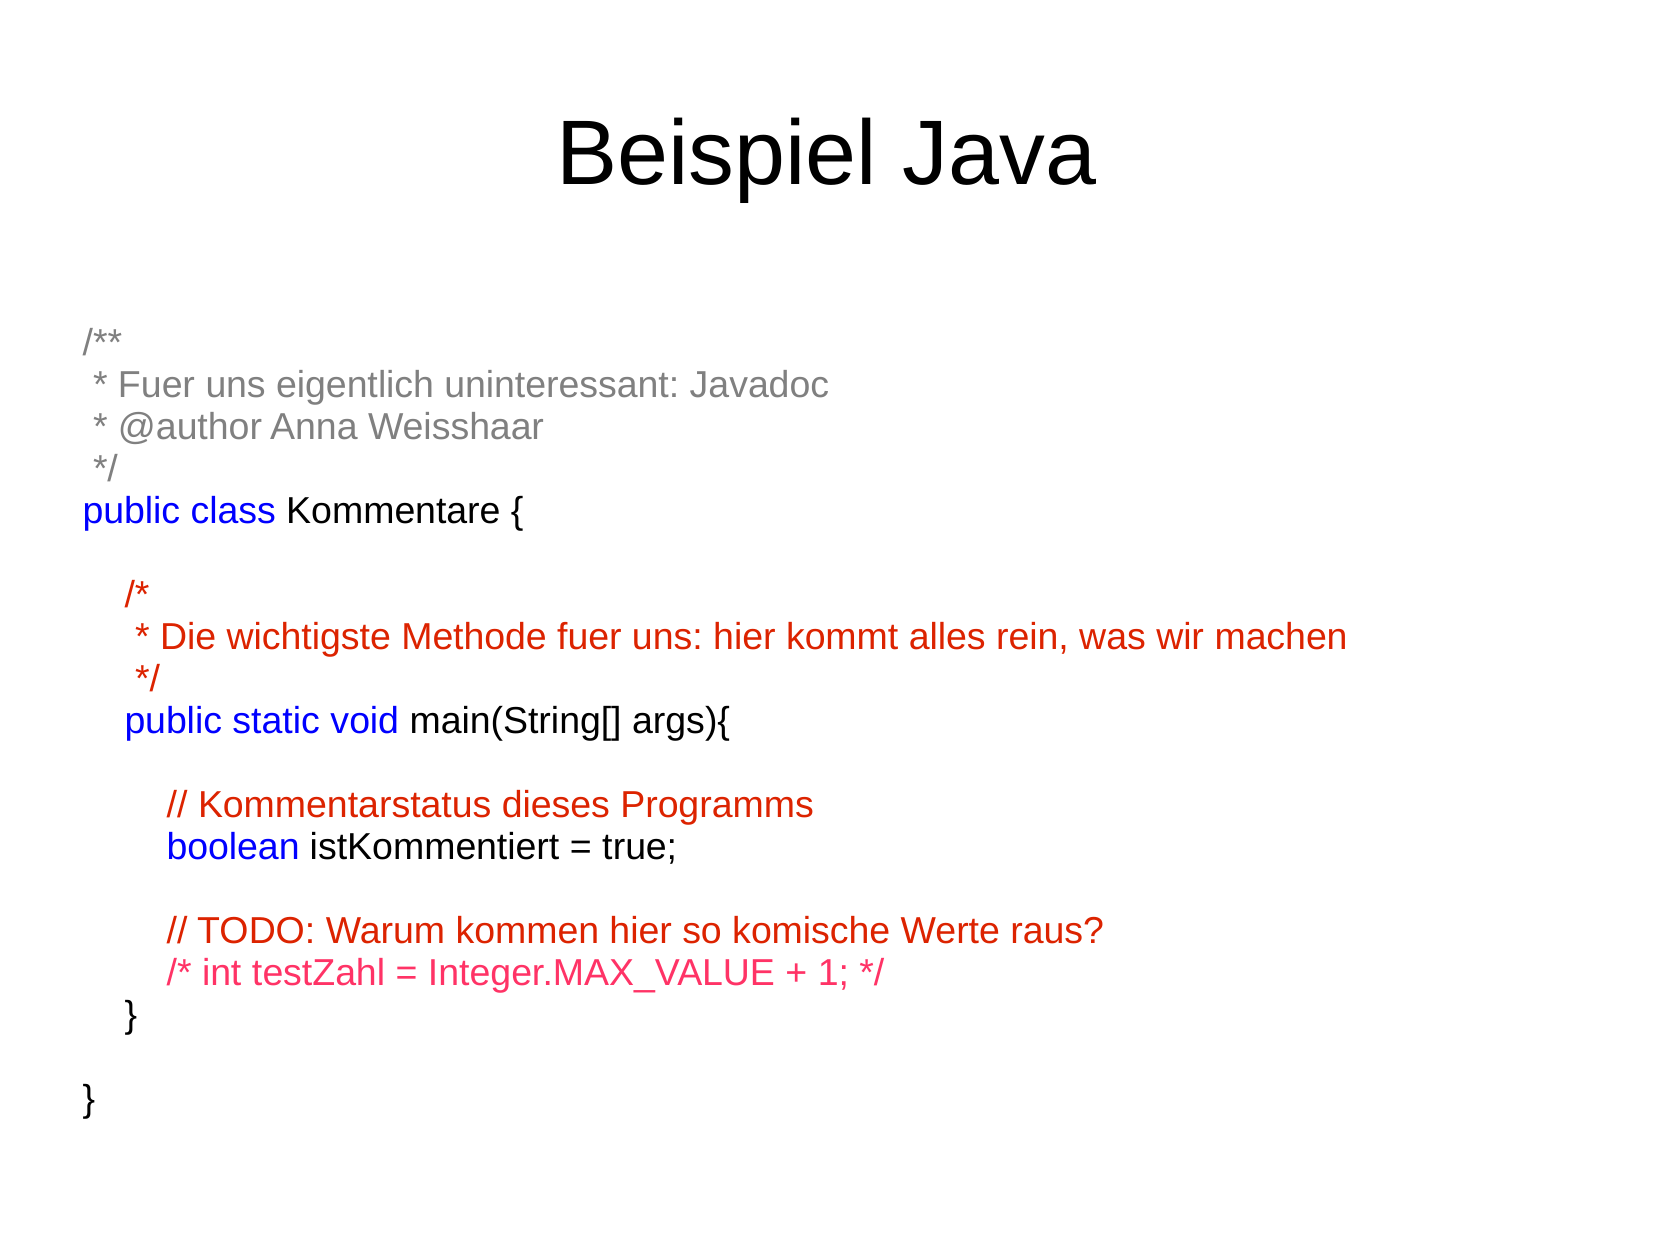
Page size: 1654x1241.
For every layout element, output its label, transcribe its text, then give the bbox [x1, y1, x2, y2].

subtitle /** * Fuer uns eigentlich uninteressant: Javadoc * @author Anna Weisshaar */ public class Kommentare { /* * Die wichtigste Methode fuer uns: hier kommt alles rein, was wir machen */ public static void main(String[] args){ // Kommentarstatus dieses Programms boolean istKommentiert = true; // TODO: Warum kommen hier so komische Werte raus? /* int testZahl = Integer.MAX_VALUE + 1; */ } } [82, 316, 1571, 1199]
title Beispiel Java [82, 49, 1571, 257]
